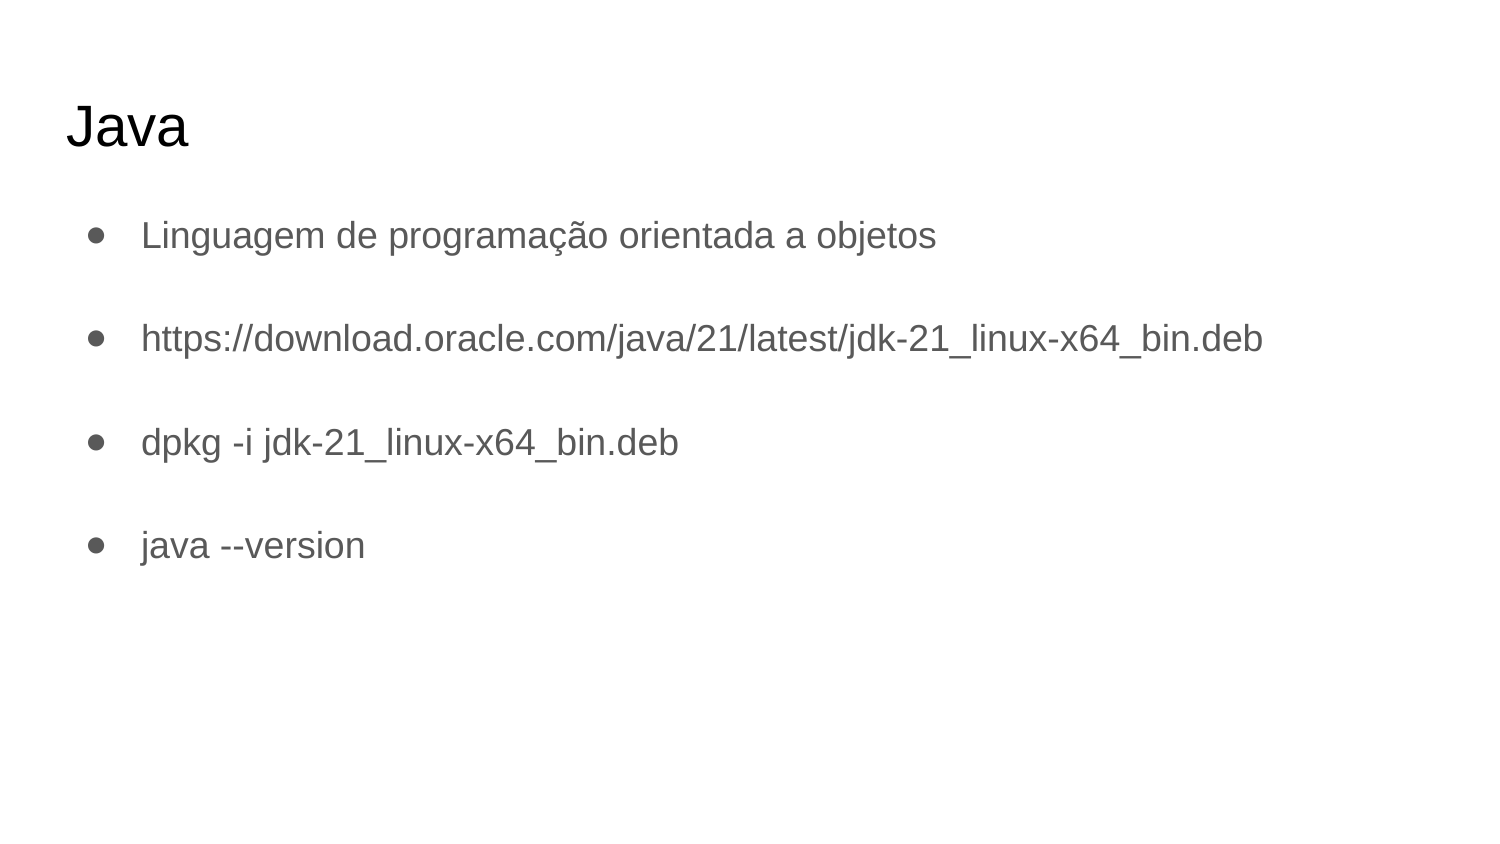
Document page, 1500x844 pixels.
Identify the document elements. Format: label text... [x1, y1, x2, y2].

title Java [51, 72, 1449, 167]
list Linguagem de programação orientada a objetos https://download.oracle.com/java/21/latest/jdk-21_linux-x64_bin.deb dpkg -i jdk-21_linux-x64_bin.deb java --version [51, 189, 1489, 750]
